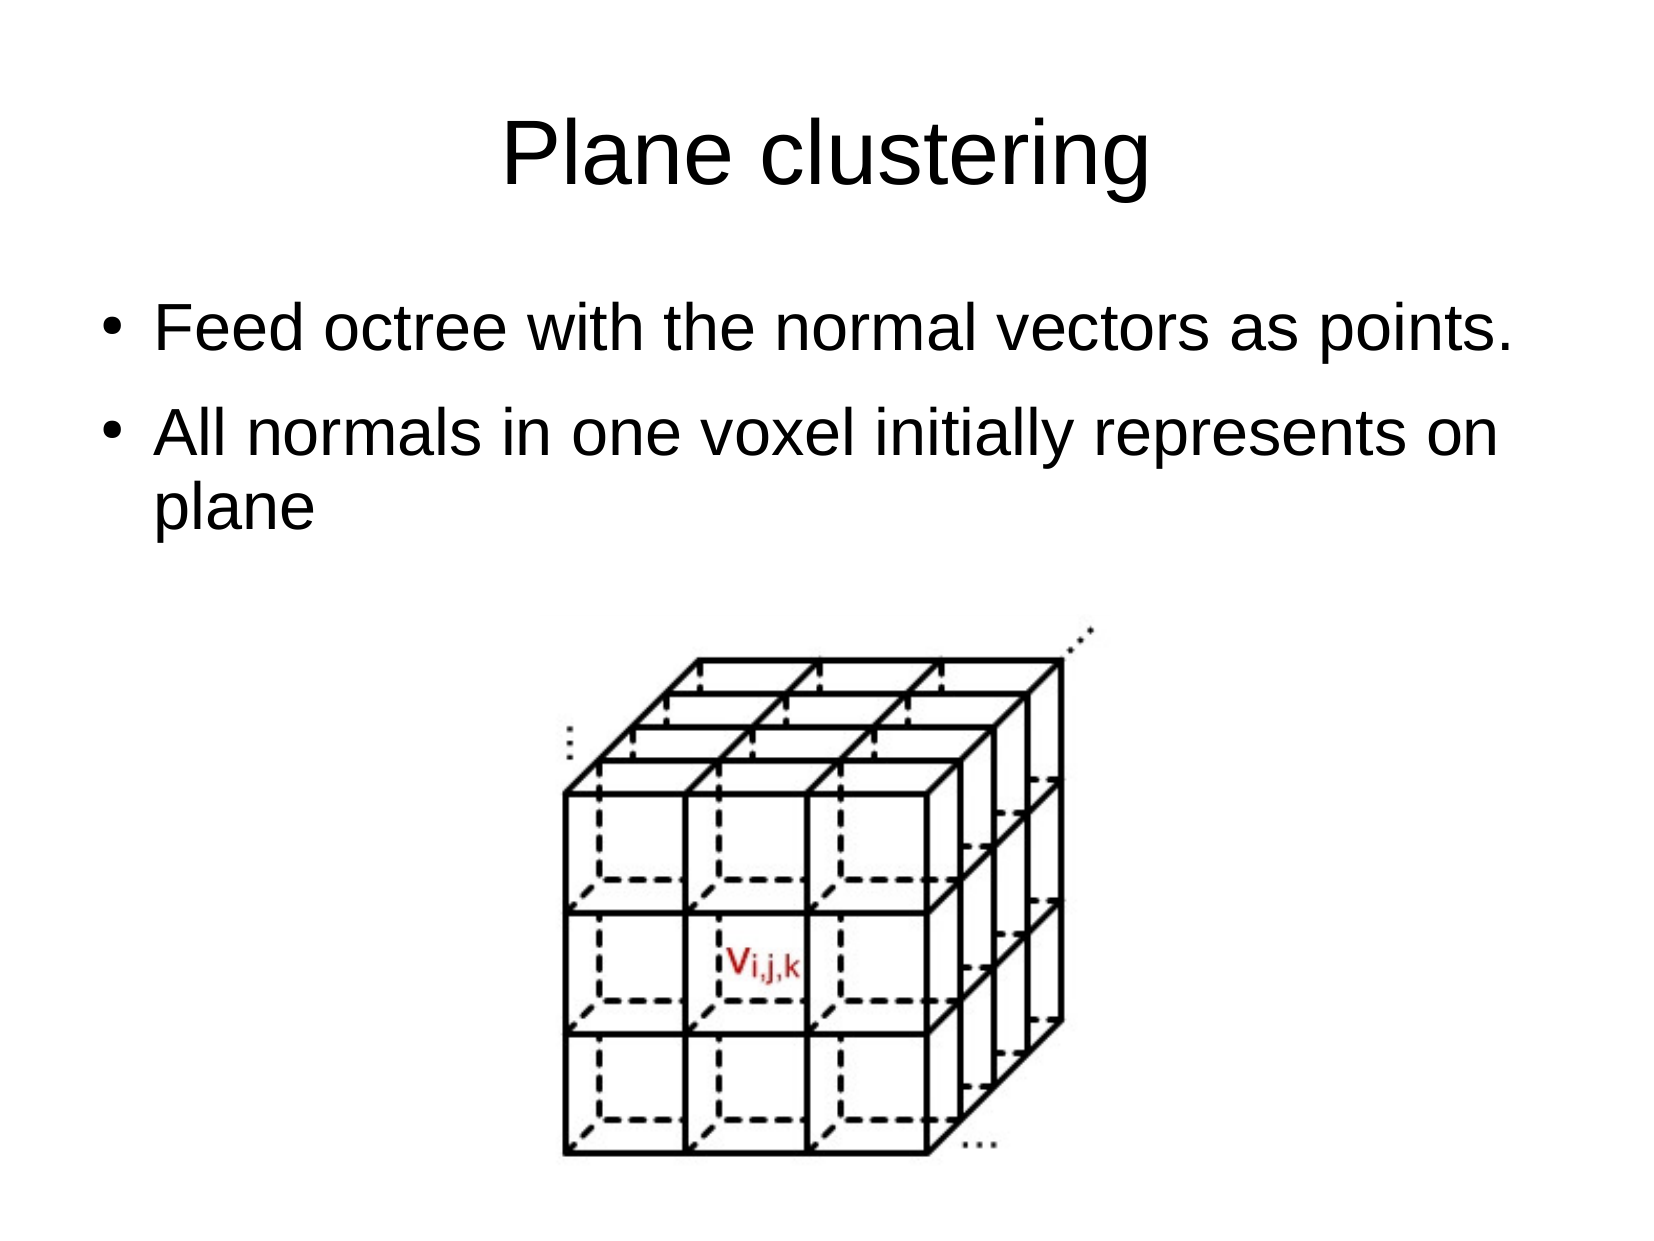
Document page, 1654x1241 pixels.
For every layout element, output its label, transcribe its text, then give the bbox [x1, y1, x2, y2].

picture [540, 614, 1111, 1182]
list Feed octree with the normal vectors as points. All normals in one voxel initially represents on plane [82, 290, 1571, 1010]
title Plane clustering [82, 49, 1571, 257]
